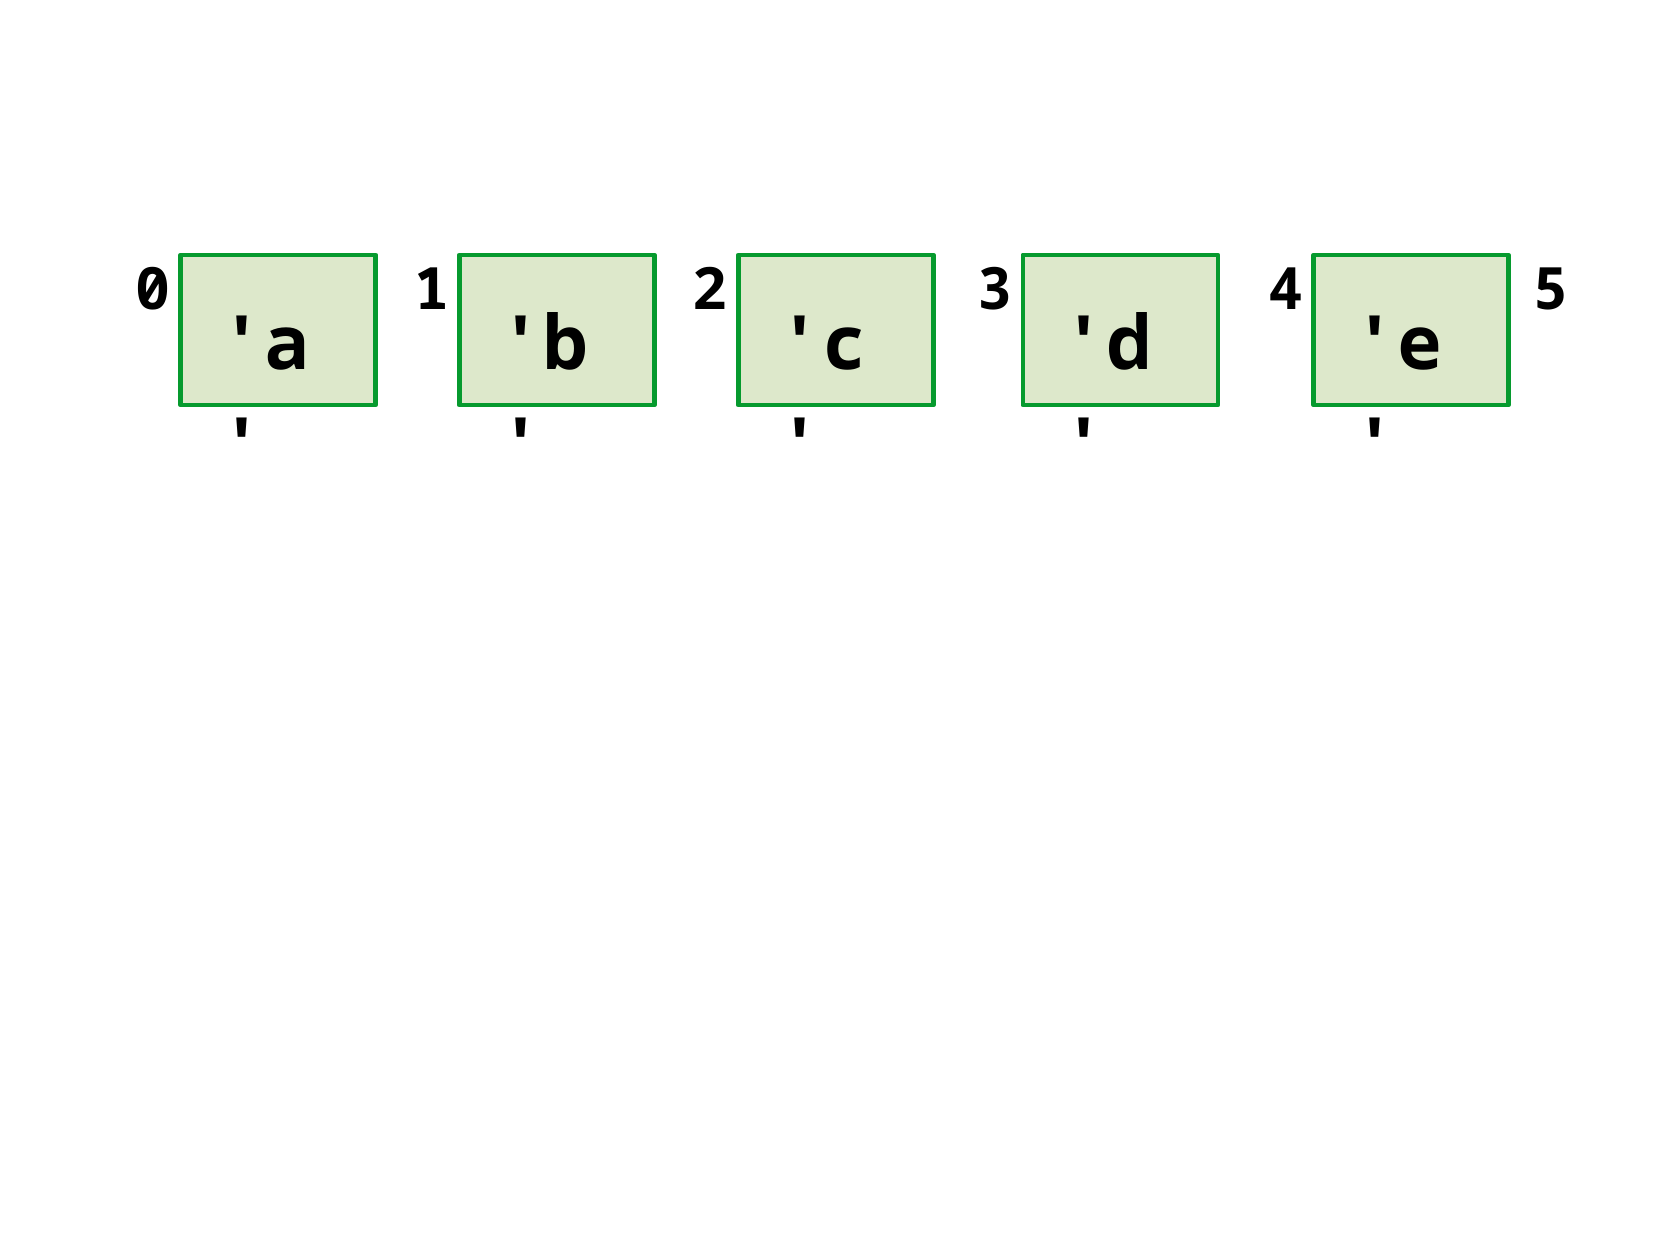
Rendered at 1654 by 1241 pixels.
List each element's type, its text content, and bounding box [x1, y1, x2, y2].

text_box [180, 255, 376, 406]
text_box 'd' [1046, 281, 1197, 381]
text_box 'c' [762, 281, 913, 381]
text_box [738, 255, 934, 406]
text_box 'b' [483, 281, 634, 381]
text_box 0 [120, 240, 181, 314]
text_box [459, 255, 655, 406]
text_box [1022, 255, 1218, 406]
text_box [1313, 255, 1509, 406]
text_box 'a' [204, 281, 355, 381]
text_box 1 [399, 240, 460, 314]
text_box 3 [962, 240, 1023, 314]
text_box 'e' [1337, 281, 1488, 381]
text_box 5 [1519, 240, 1580, 314]
text_box 2 [678, 240, 739, 314]
text_box 4 [1253, 240, 1314, 314]
